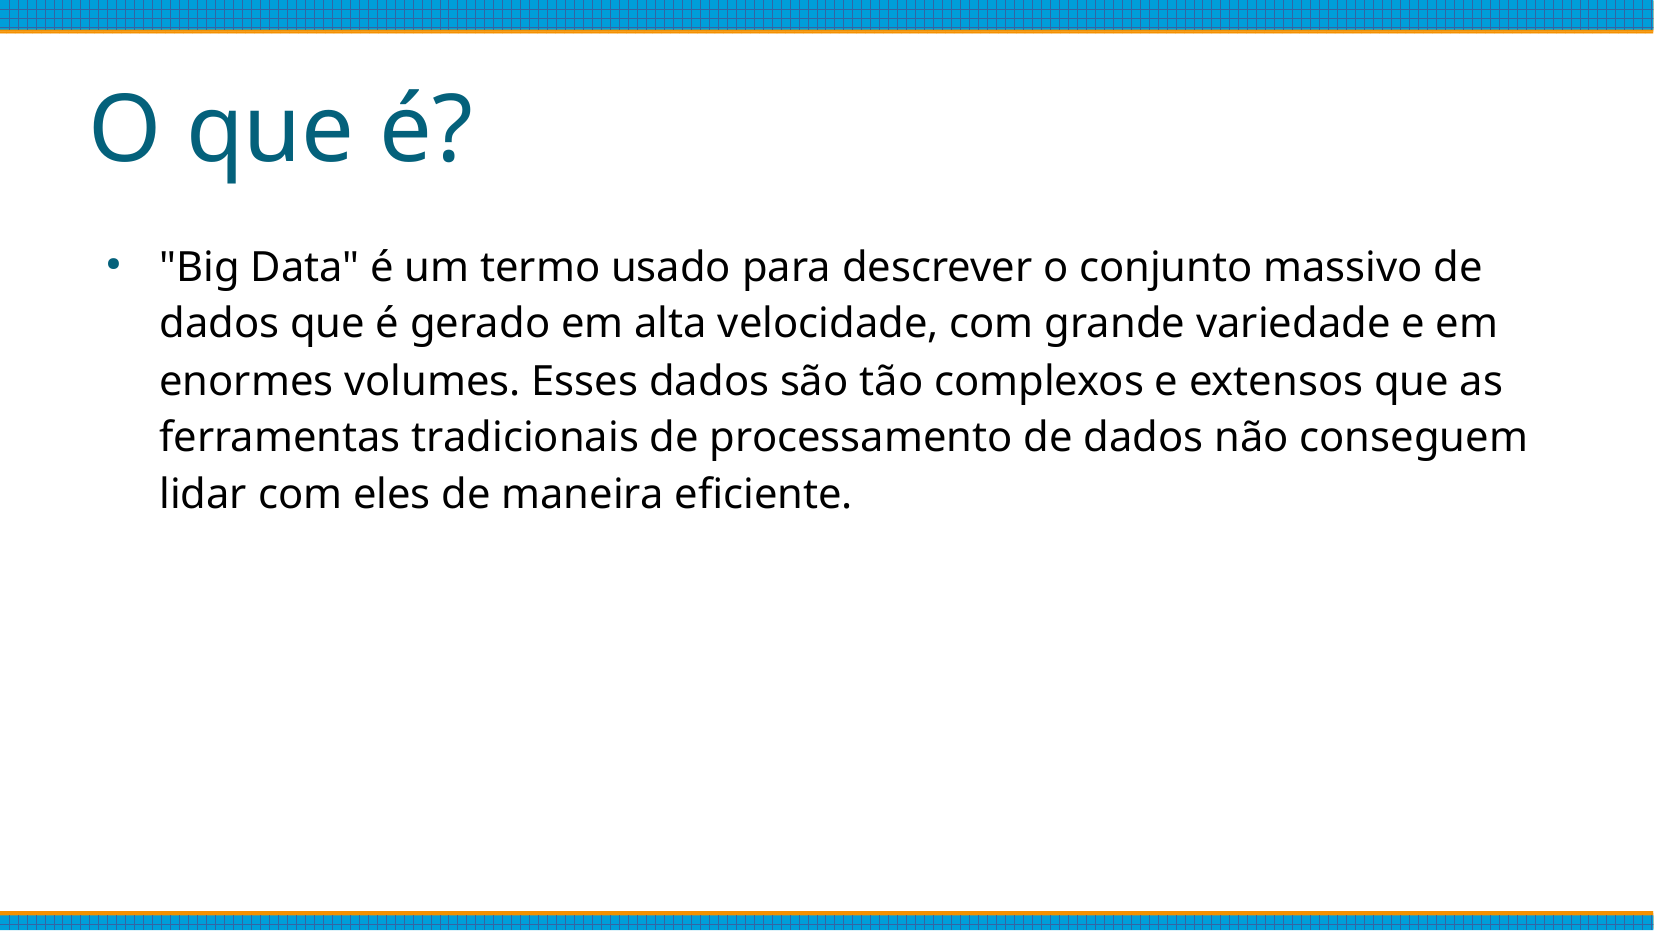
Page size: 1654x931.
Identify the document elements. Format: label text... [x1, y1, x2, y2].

list "Big Data" é um termo usado para descrever o conjunto massivo de dados que é gerado em alta velocidade, com grande variedade e em enormes volumes. Esses dados são tão complexos e extensos que as ferramentas tradicionais de processamento de dados não conseguem lidar com eles de maneira eficiente. [88, 236, 1565, 901]
title O que é? [88, 44, 1565, 207]
